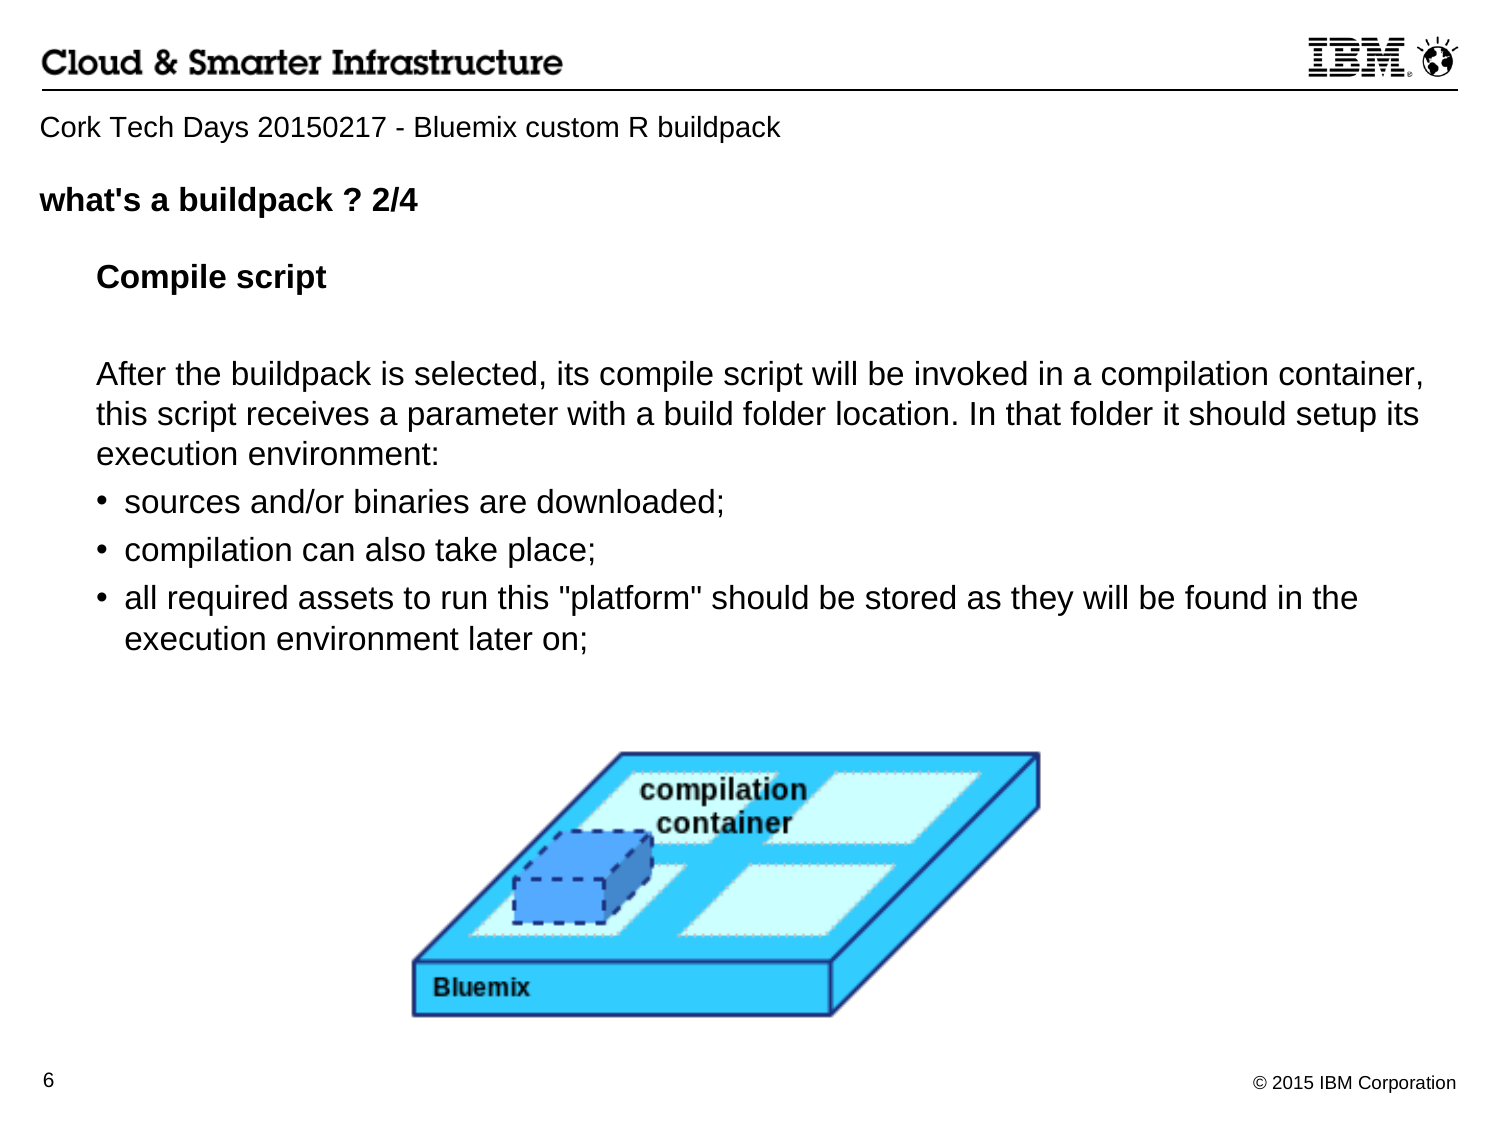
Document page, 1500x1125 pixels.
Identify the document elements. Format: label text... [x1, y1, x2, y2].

picture [377, 696, 1070, 1051]
title Cork Tech Days 20150217 - Bluemix custom R buildpack what's a buildpack ? 2/4 [24, 100, 1463, 226]
picture [39, 35, 572, 86]
list Compile script After the buildpack is selected, its compile script will be invoked in a compilation container, this script receives a parameter with a build folder location. In that folder it should setup its execution environment: sources and/or binaries are downloaded; compilation can also take place; all required assets to run this "platform" should be stored as they will be found in the execution environment later on; [24, 248, 1463, 713]
picture [1294, 22, 1469, 89]
